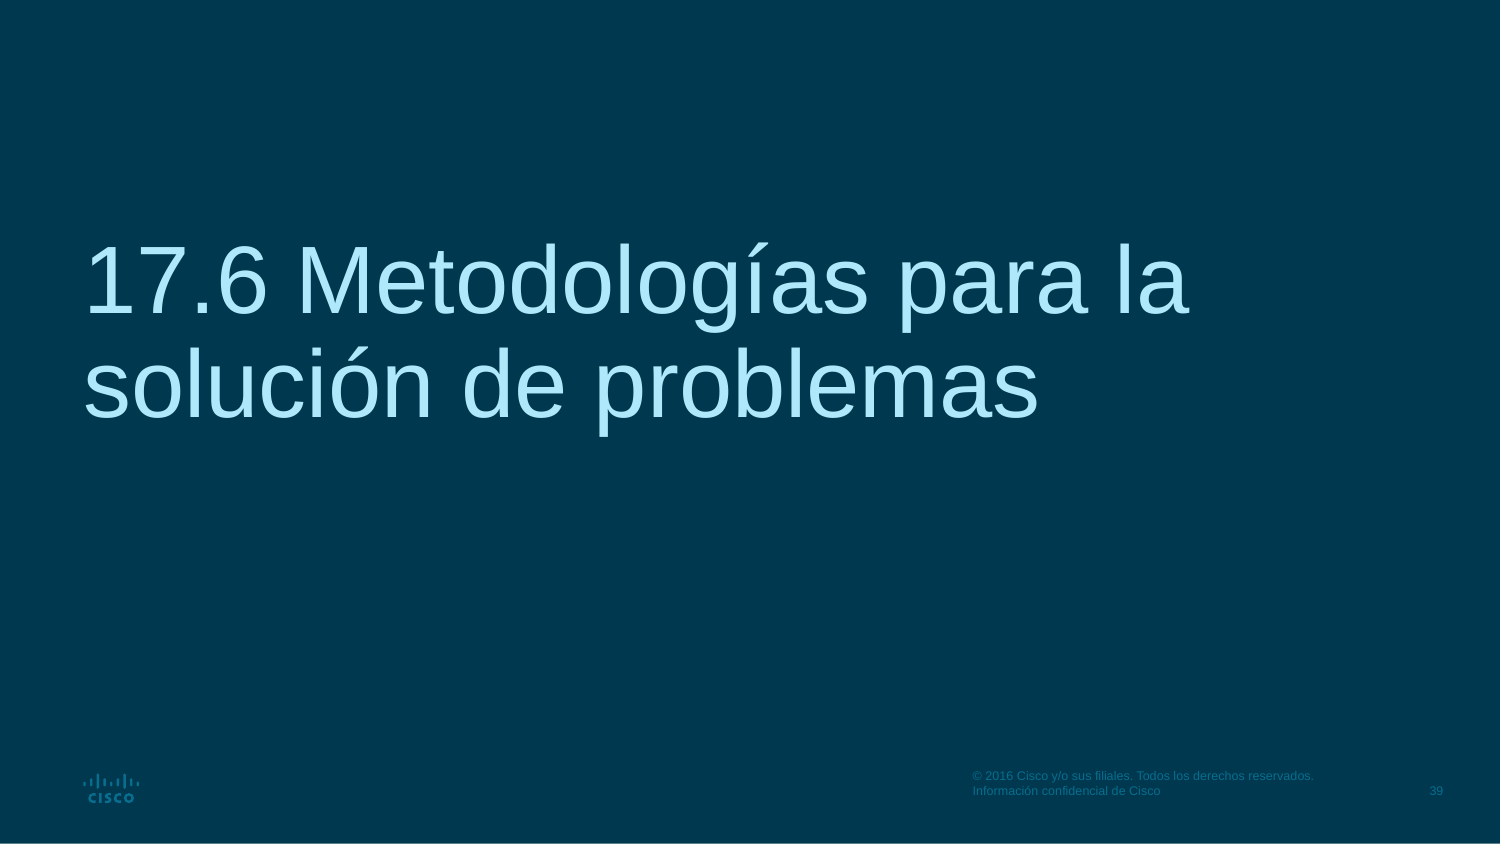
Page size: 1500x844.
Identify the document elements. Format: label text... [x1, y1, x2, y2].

title 17.6 Metodologías para la solución de problemas [68, 293, 1356, 446]
